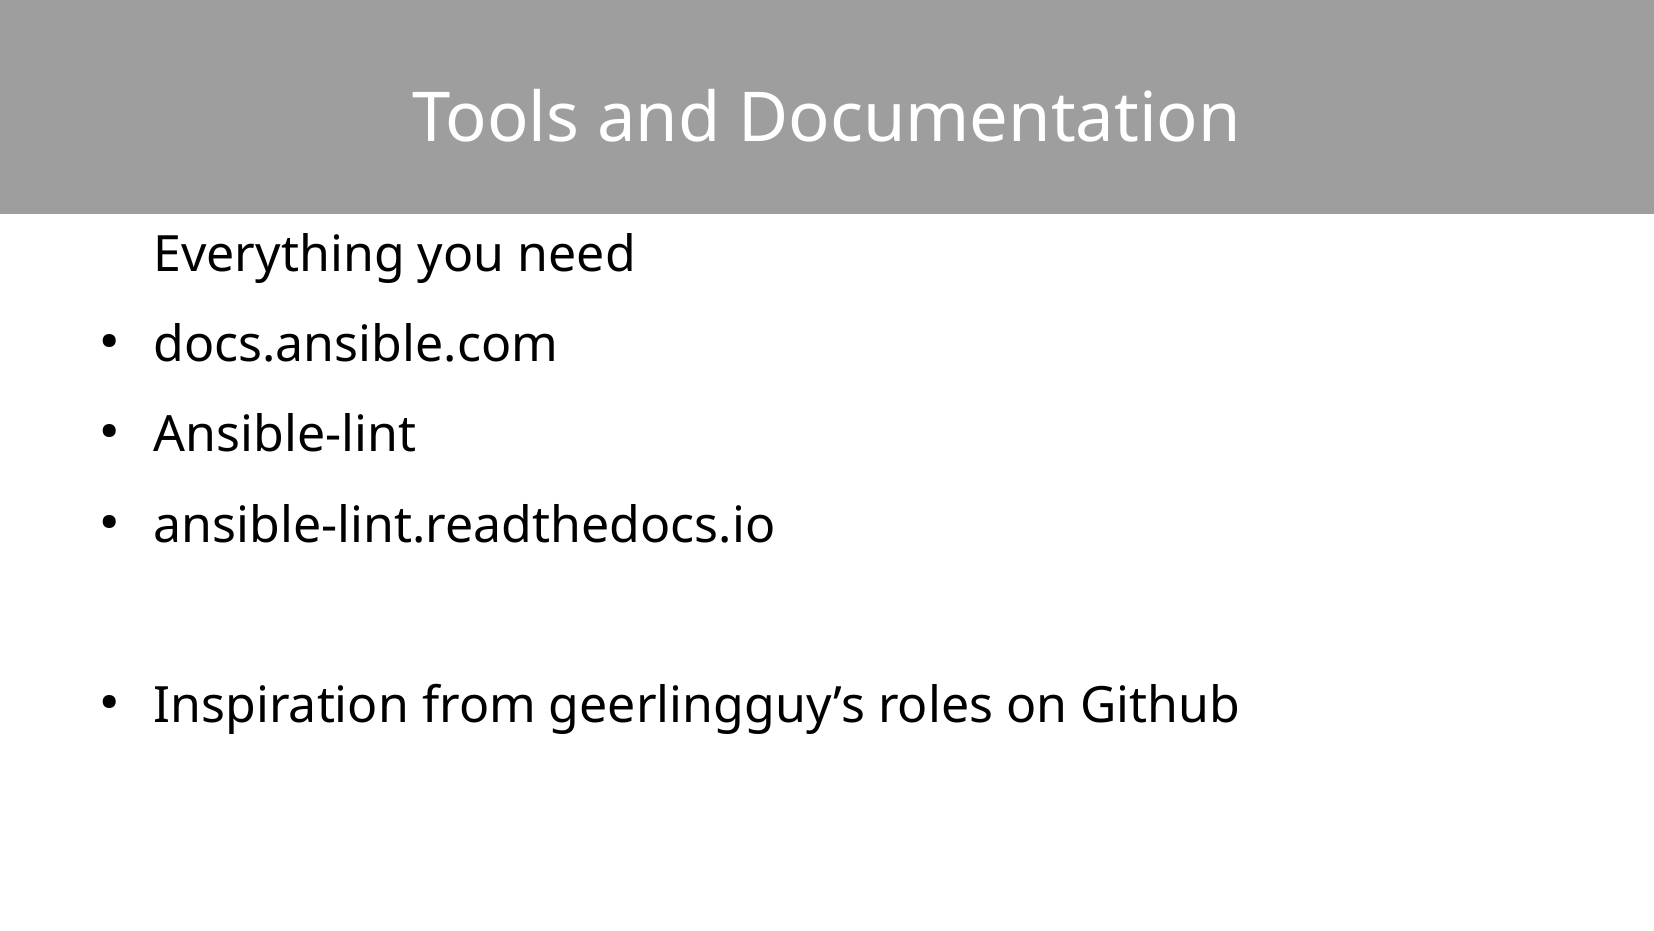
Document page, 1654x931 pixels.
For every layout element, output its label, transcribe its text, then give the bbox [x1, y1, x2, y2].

title Tools and Documentation [82, 37, 1571, 193]
list Everything you need docs.ansible.com Ansible-lint ansible-lint.readthedocs.io Inspiration from geerlingguy’s roles on Github [82, 217, 1571, 758]
